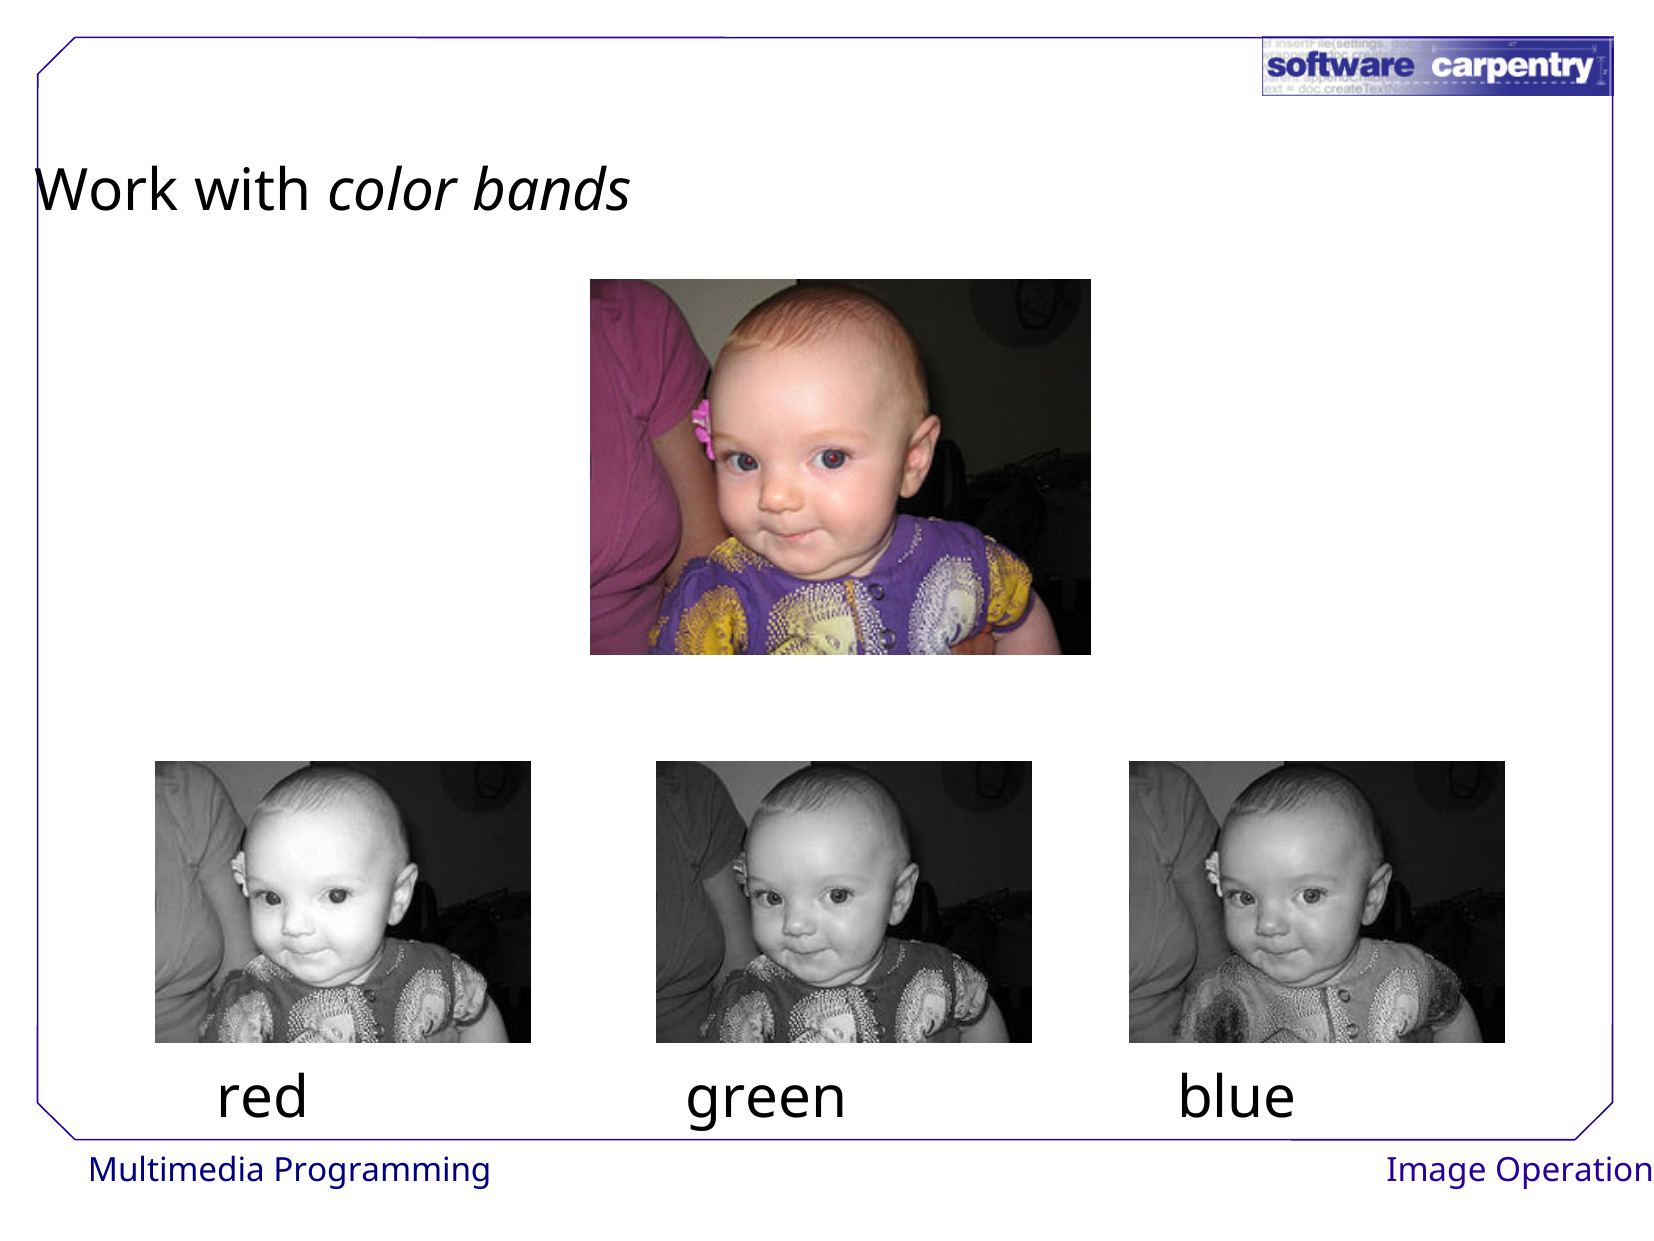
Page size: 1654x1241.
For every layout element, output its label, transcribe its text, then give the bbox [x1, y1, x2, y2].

picture [155, 761, 531, 1043]
picture [590, 279, 1091, 655]
picture [1129, 761, 1505, 1043]
text_box Work with color bands [19, 109, 798, 231]
picture [1262, 36, 1614, 96]
text_box red [201, 1043, 475, 1138]
picture [656, 761, 1032, 1043]
text_box green [671, 1043, 1013, 1138]
text_box blue [1162, 1043, 1462, 1138]
